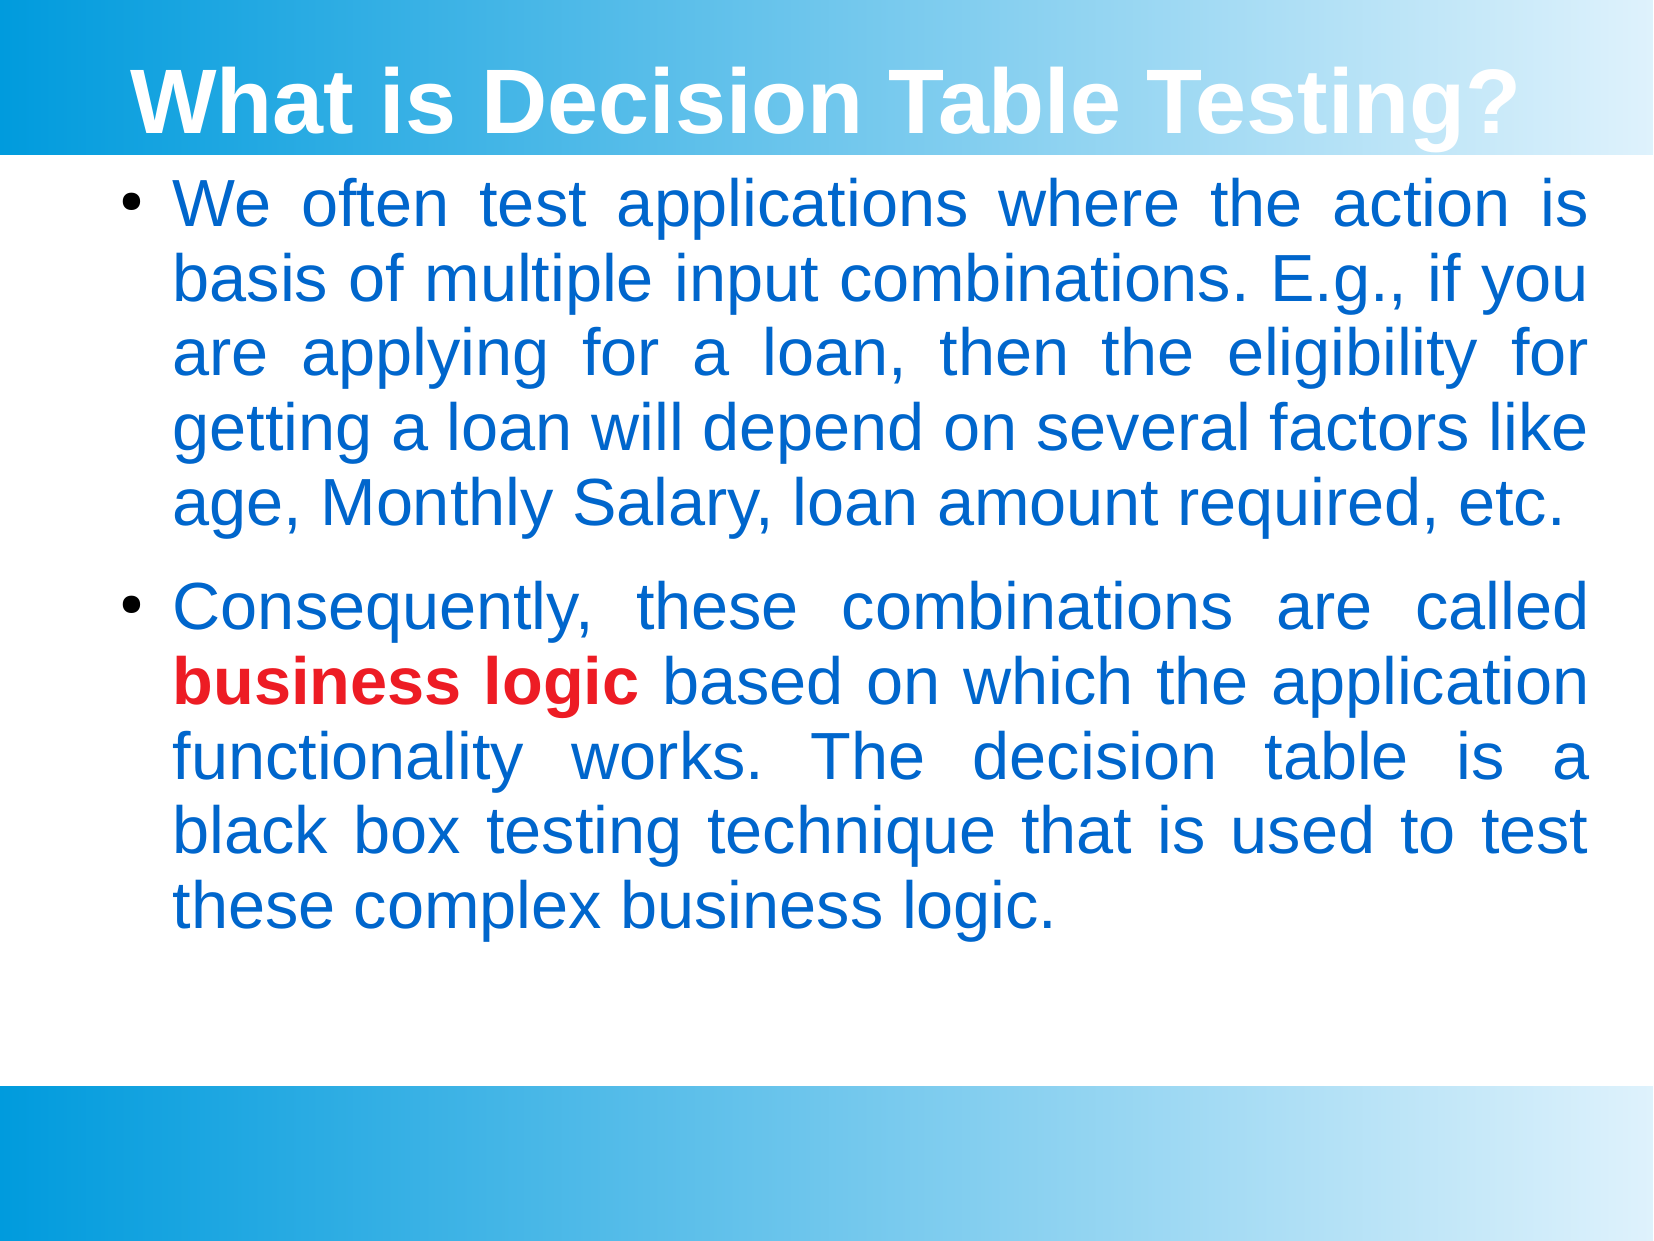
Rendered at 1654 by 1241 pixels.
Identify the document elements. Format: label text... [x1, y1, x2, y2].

title What is Decision Table Testing? [82, 49, 1571, 155]
list We often test applications where the action is basis of multiple input combinations. E.g., if you are applying for a loan, then the eligibility for getting a loan will depend on several factors like age, Monthly Salary, loan amount required, etc. Consequently, these combinations are called business logic based on which the application functionality works. The decision table is a black box testing technique that is used to test these complex business logic. [101, 165, 1591, 886]
